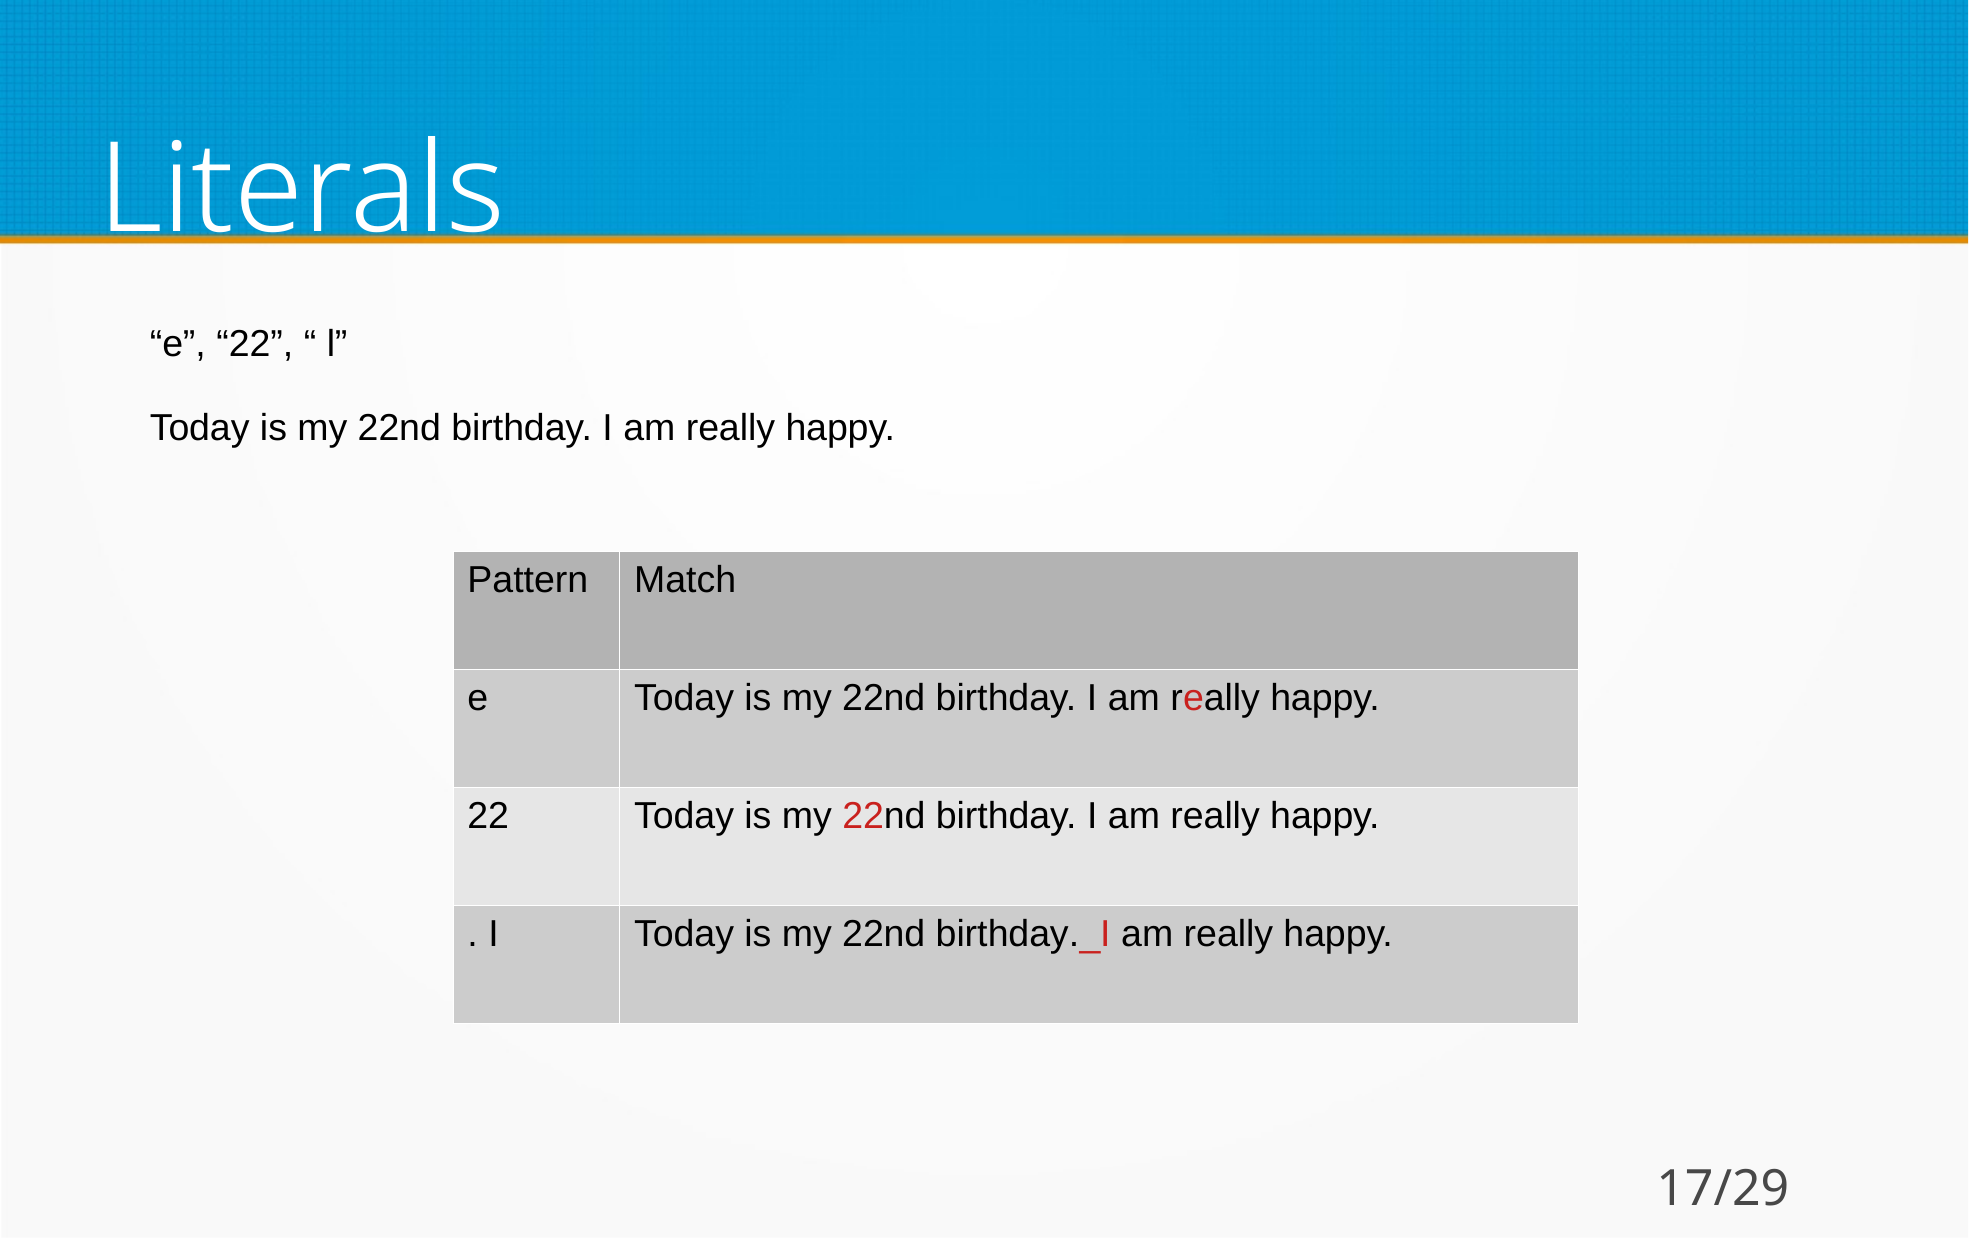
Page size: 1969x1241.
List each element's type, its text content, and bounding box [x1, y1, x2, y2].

table_header Pattern [454, 552, 619, 669]
text_box “e”, “22”, “ l” Today is my 22nd birthday. I am really happy. [135, 315, 961, 498]
picture [0, 233, 1969, 1241]
table_cell Today is my 22nd birthday. I am really happy. [620, 670, 1578, 787]
title Literals [98, 49, 1870, 257]
table_cell . I [454, 906, 619, 1023]
table_cell Today is my 22nd birthday._I am really happy. [620, 906, 1578, 1023]
table_cell 22 [454, 788, 619, 905]
table_cell e [454, 670, 619, 787]
table_cell Today is my 22nd birthday. I am really happy. [620, 788, 1578, 905]
table_header Match [620, 552, 1578, 669]
